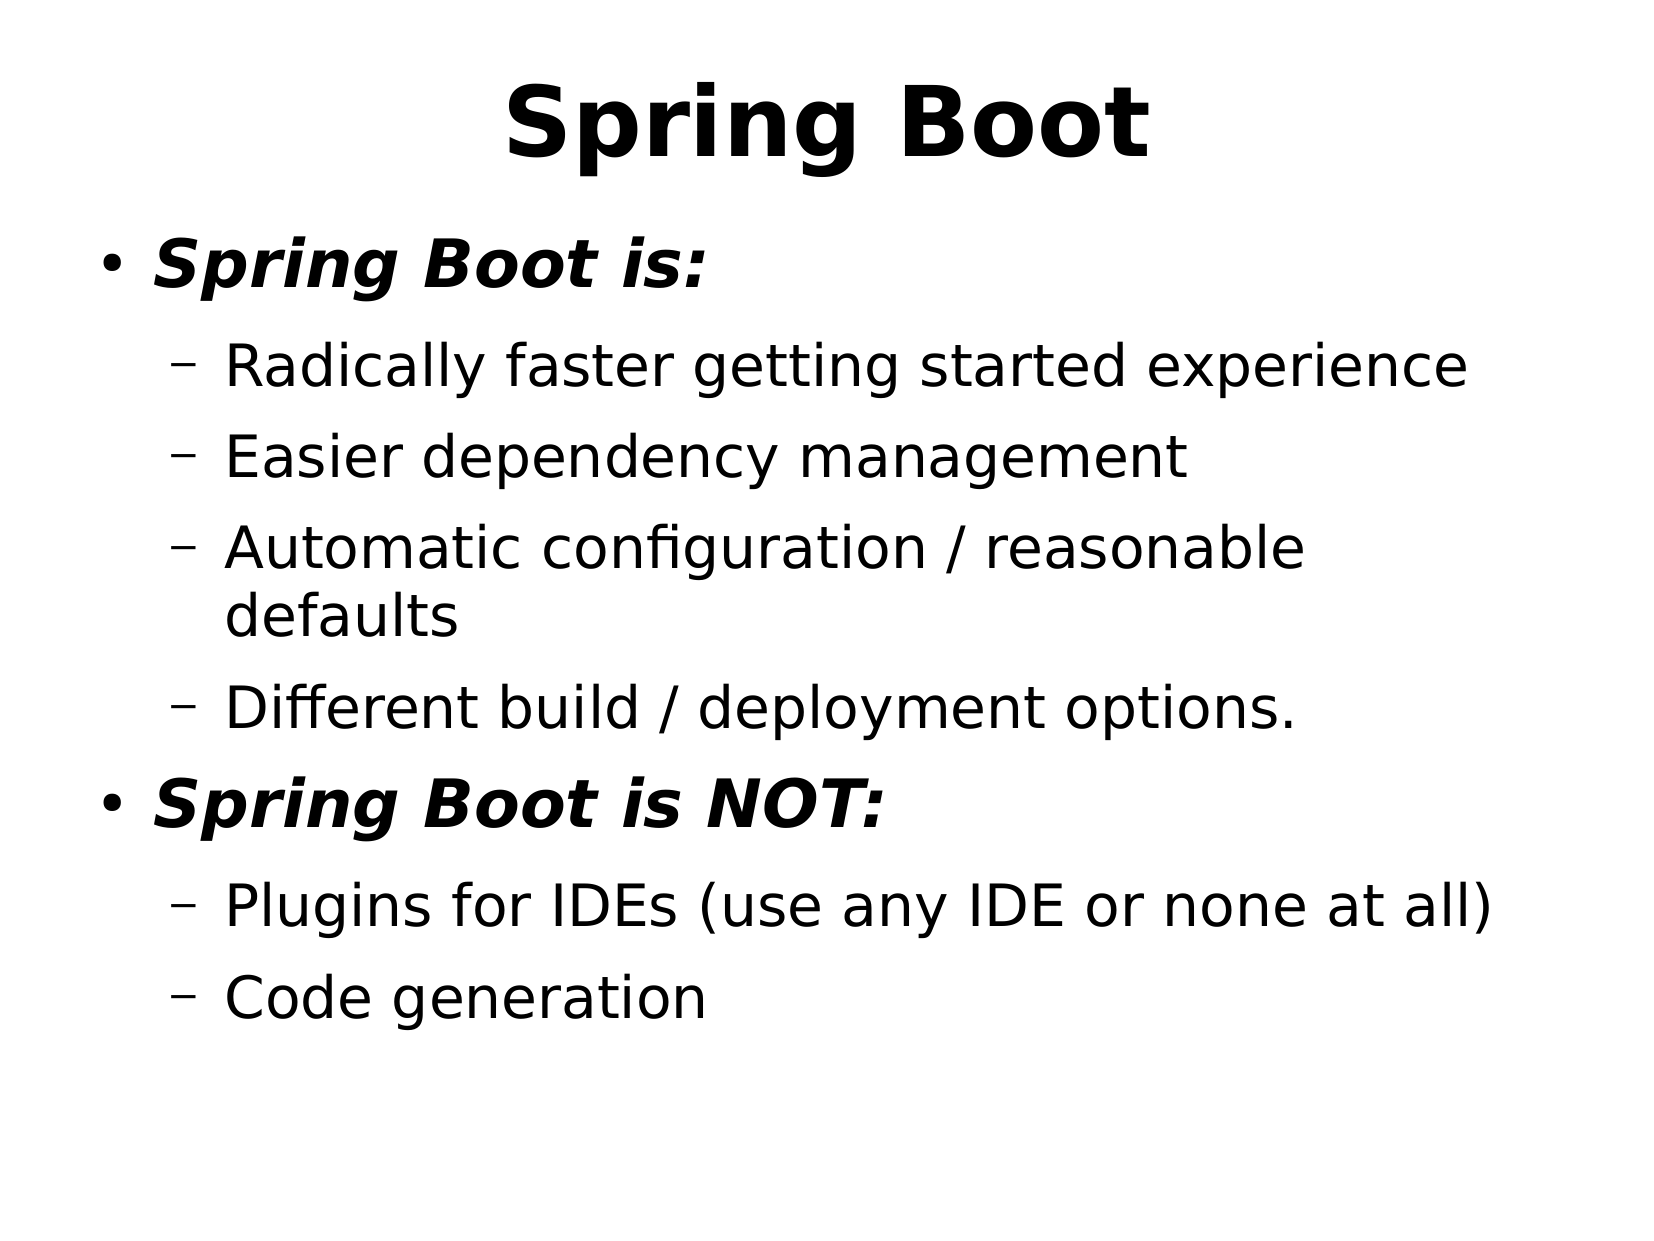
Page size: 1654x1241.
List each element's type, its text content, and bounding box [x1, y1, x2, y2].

list Spring Boot is: Radically faster getting started experience Easier dependency management Automatic configuration / reasonable defaults Different build / deployment options. Spring Boot is NOT: Plugins for IDEs (use any IDE or none at all) Code generation [82, 225, 1538, 1186]
title Spring Boot [82, 49, 1571, 196]
